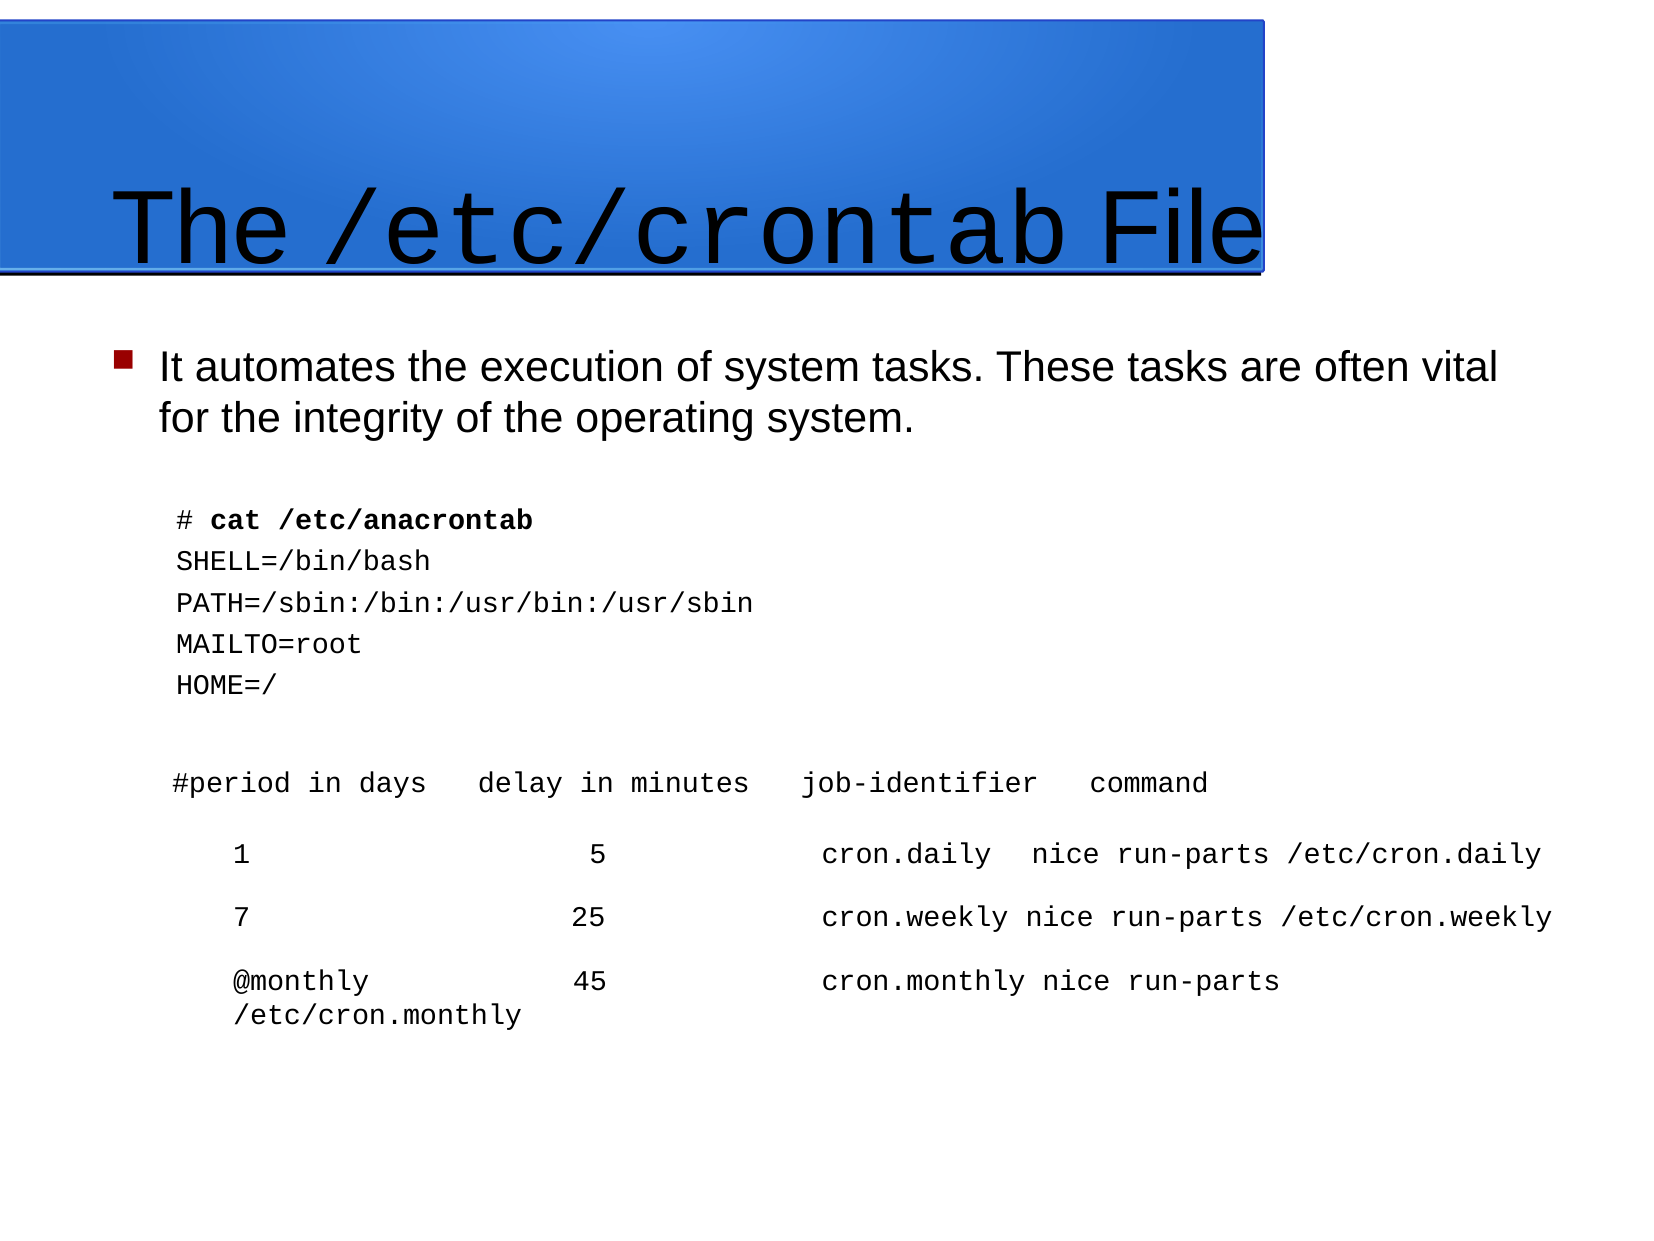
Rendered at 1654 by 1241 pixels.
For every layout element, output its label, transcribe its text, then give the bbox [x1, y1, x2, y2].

title The /etc/crontab File [96, 85, 1571, 293]
list It automates the execution of system tasks. These tasks are often vital for the integrity of the operating system. # cat /etc/anacrontab SHELL=/bin/bash PATH=/sbin:/bin:/usr/bin:/usr/sbin MAILTO=root HOME=/ #period in days delay in minutes job-identifier command 1 5 cron.daily nice run-parts /etc/cron.daily 7 25 cron.weekly nice run-parts /etc/cron.weekly @monthly 45 cron.monthly nice run-parts /etc/cron.monthly [96, 330, 1571, 1061]
